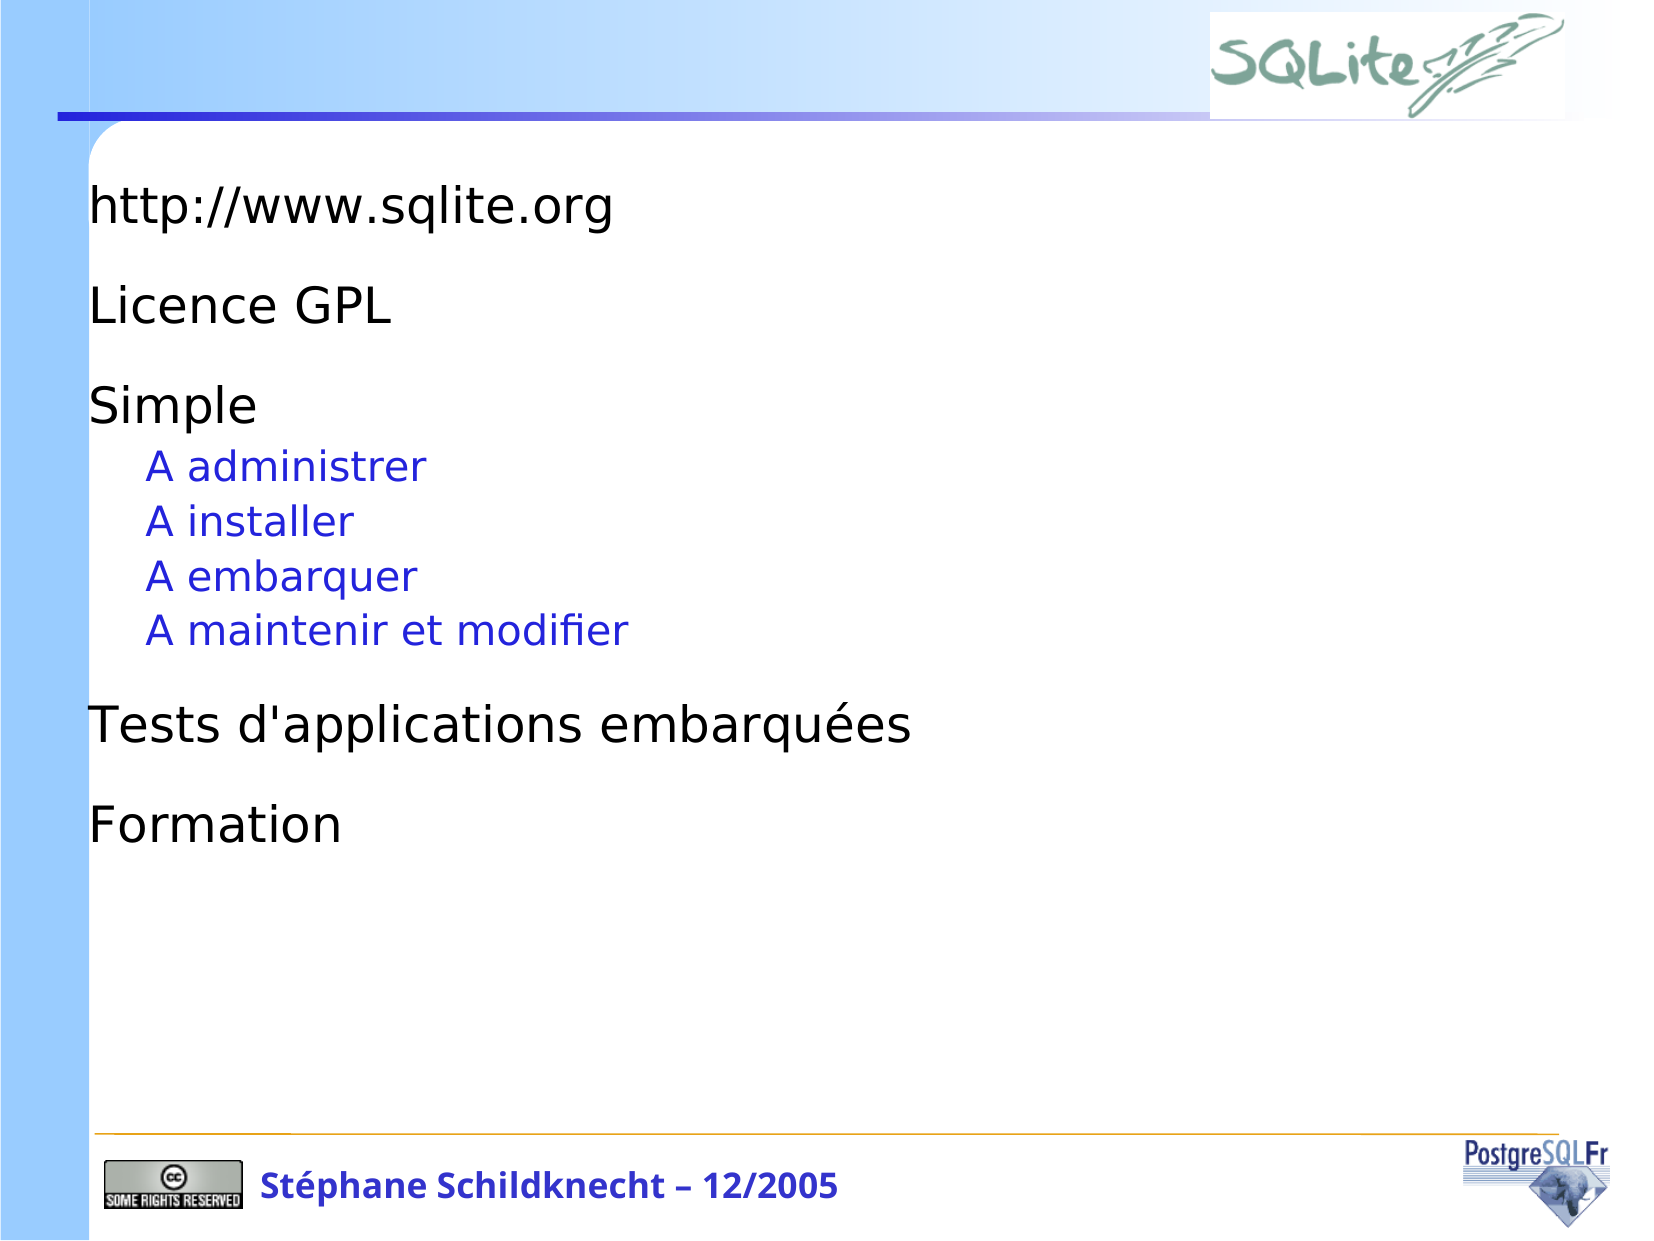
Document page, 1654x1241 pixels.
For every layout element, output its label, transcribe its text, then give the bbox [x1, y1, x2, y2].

list http://www.sqlite.org Licence GPL Simple A administrer A installer A embarquer A maintenir et modifier Tests d'applications embarquées Formation [88, 147, 1547, 1179]
picture [104, 1179, 243, 1209]
picture [1462, 1139, 1610, 1228]
picture [1210, 12, 1565, 119]
